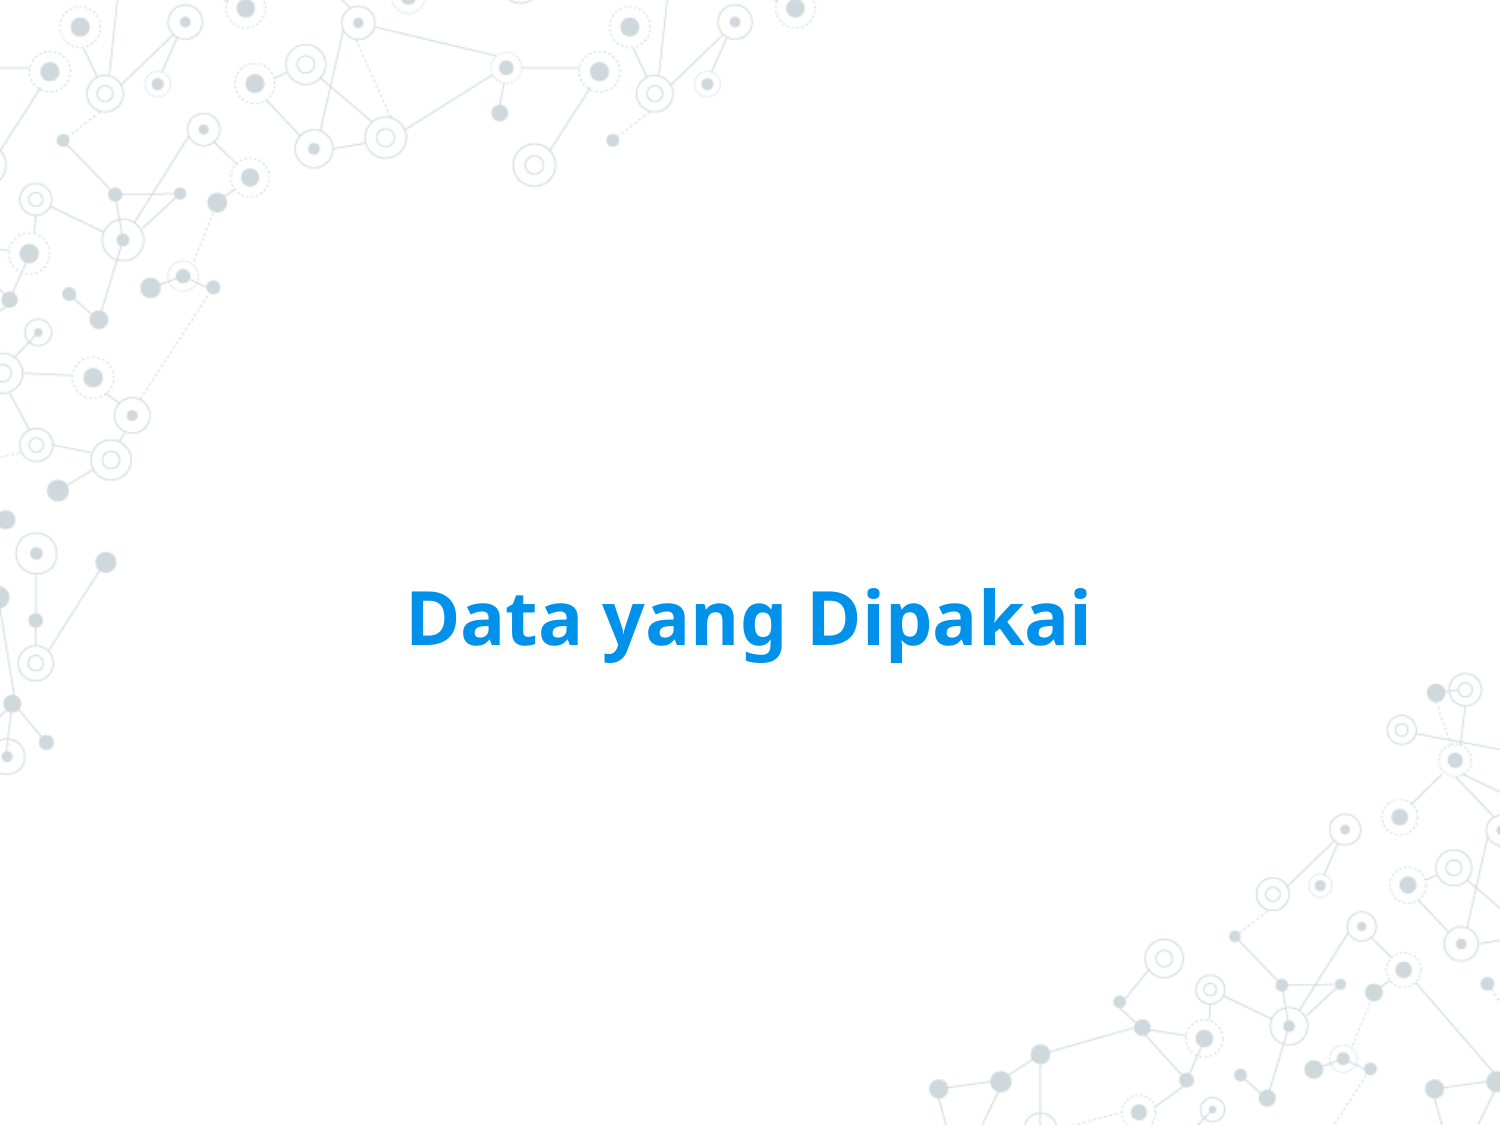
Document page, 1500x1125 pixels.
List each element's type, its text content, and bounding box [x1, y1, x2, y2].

picture [0, 0, 1500, 1125]
title Data yang Dipakai [390, 567, 1212, 676]
